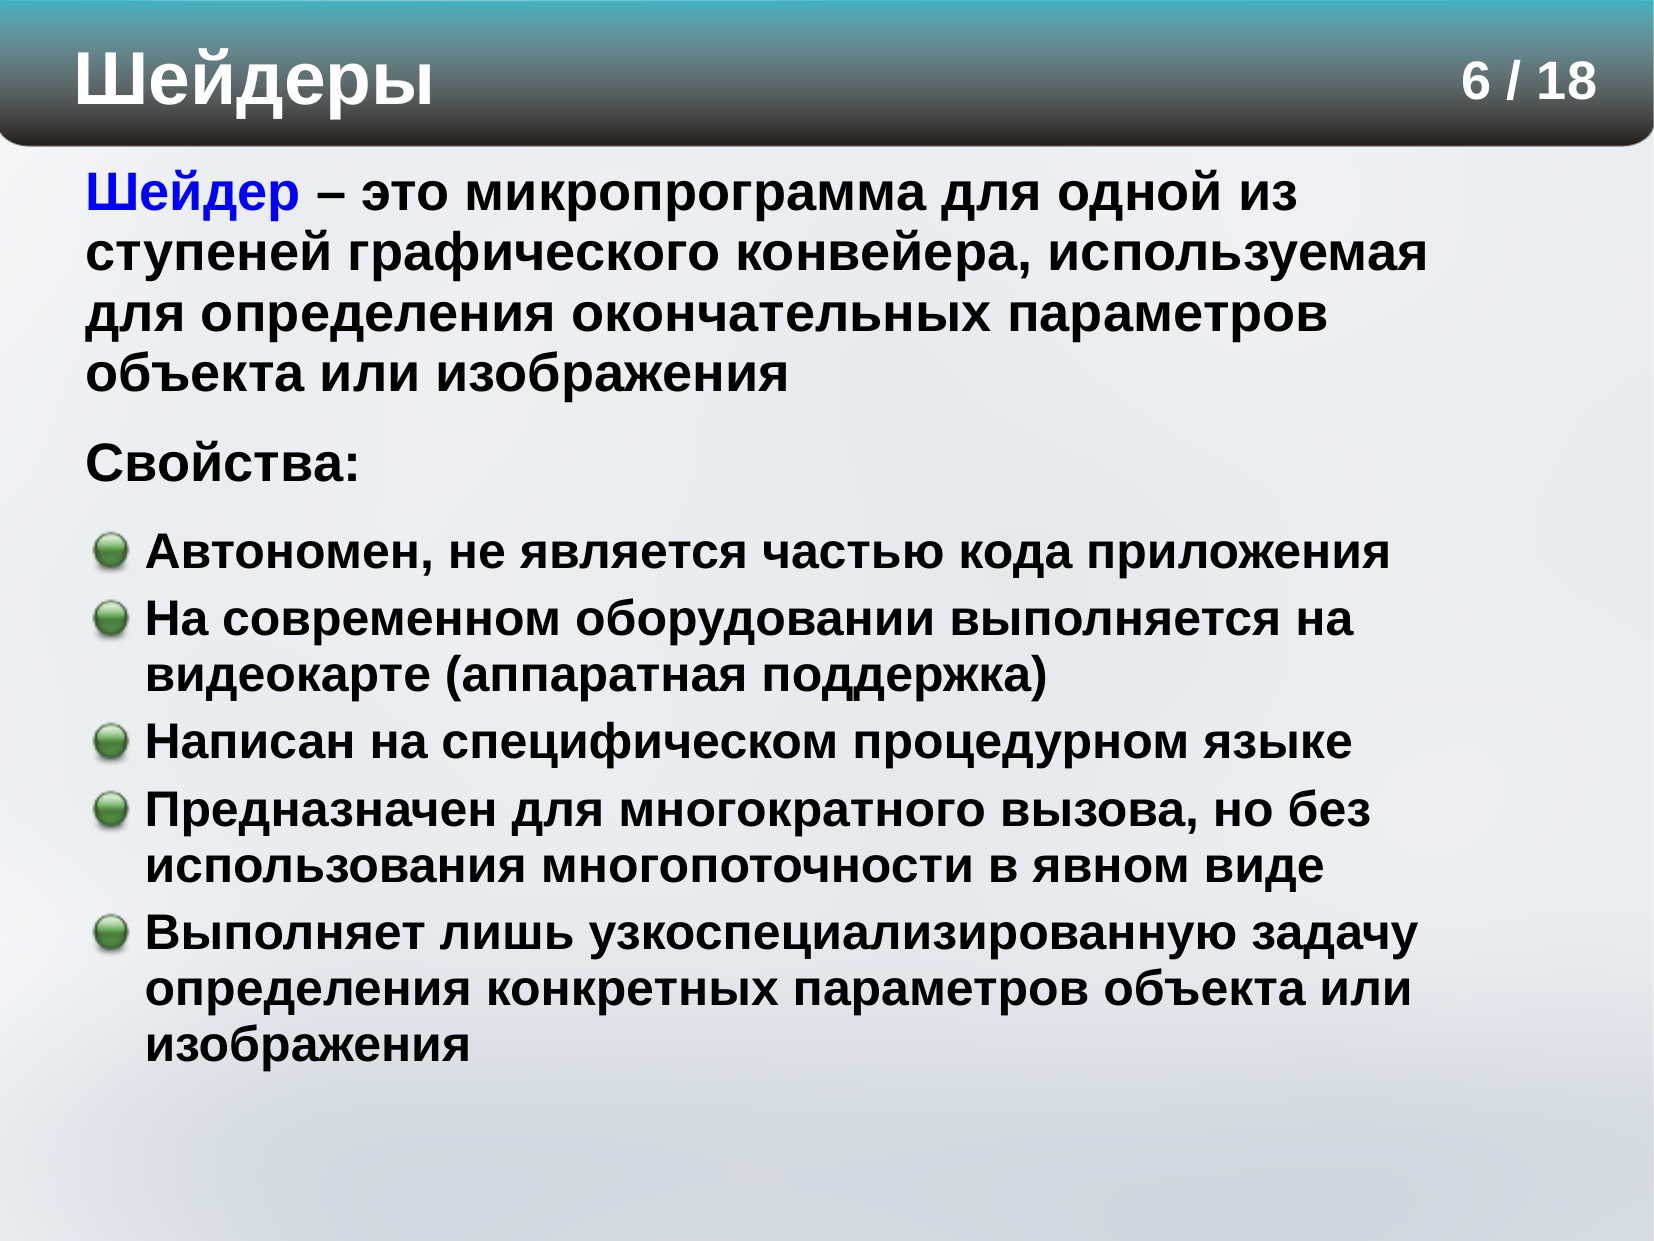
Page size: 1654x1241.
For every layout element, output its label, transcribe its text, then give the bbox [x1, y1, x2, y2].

text_box <номер> / 18 [1446, 42, 1654, 179]
text_box Шейдеры [59, 29, 1418, 129]
text_box Шейдер – это микропрограмма для одной из ступеней графического конвейера, используемая для определения окончательных параметров объекта или изображения Свойства: Автономен, не является частью кода приложения На современном оборудовании выполняется на видеокарте (аппаратная поддержка) Написан на специфическом процедурном языке Предназначен для многократного вызова, но без использования многопоточности в явном виде Выполняет лишь узкоспециализированную задачу определения конкретных параметров объекта или изображения [70, 153, 1506, 1080]
picture [0, 0, 1654, 1241]
